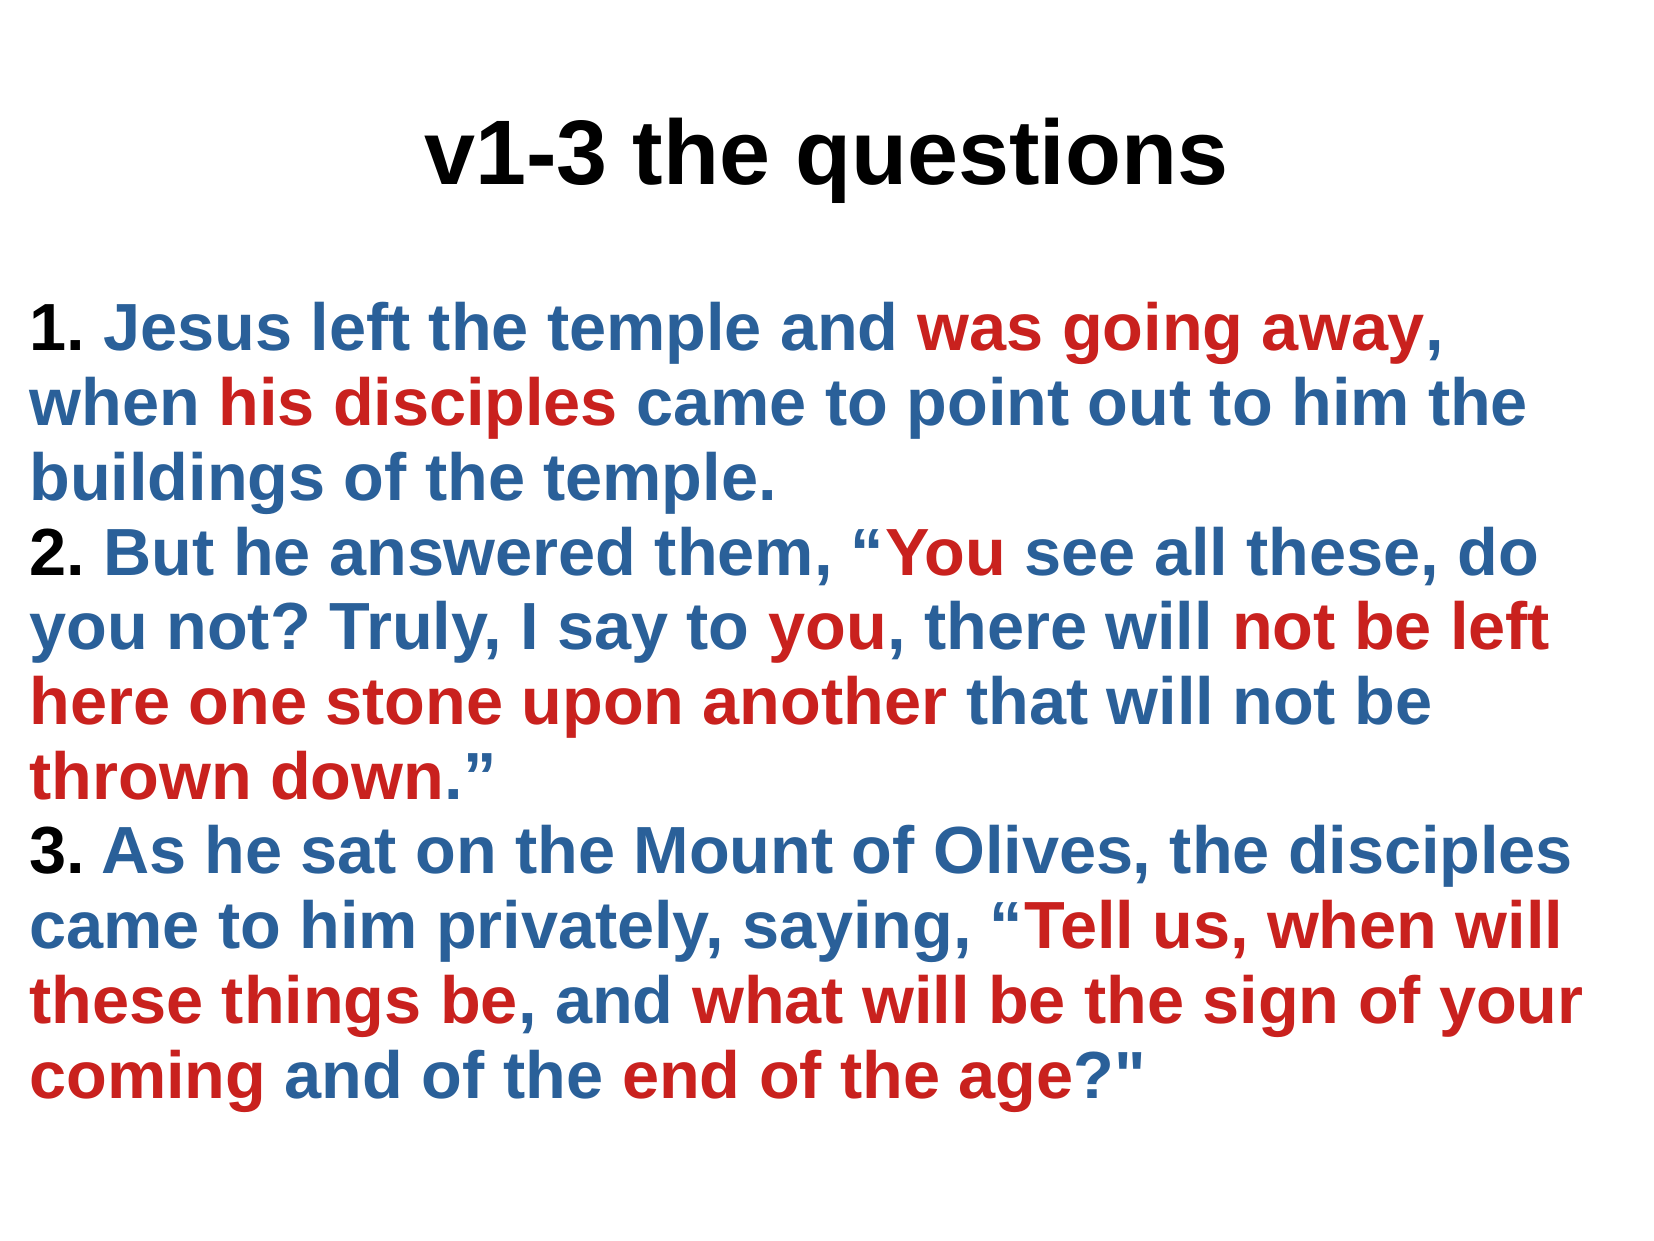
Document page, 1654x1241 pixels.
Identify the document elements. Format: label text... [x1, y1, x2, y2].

list 1. Jesus left the temple and was going away, when his disciples came to point out to him the buildings of the temple. 2. But he answered them, “You see all these, do you not? Truly, I say to you, there will not be left here one stone upon another that will not be thrown down.” 3. As he sat on the Mount of Olives, the disciples came to him privately, saying, “Tell us, when will these things be, and what will be the sign of your coming and of the end of the age?" [29, 290, 1625, 1188]
title v1-3 the questions [82, 49, 1571, 257]
